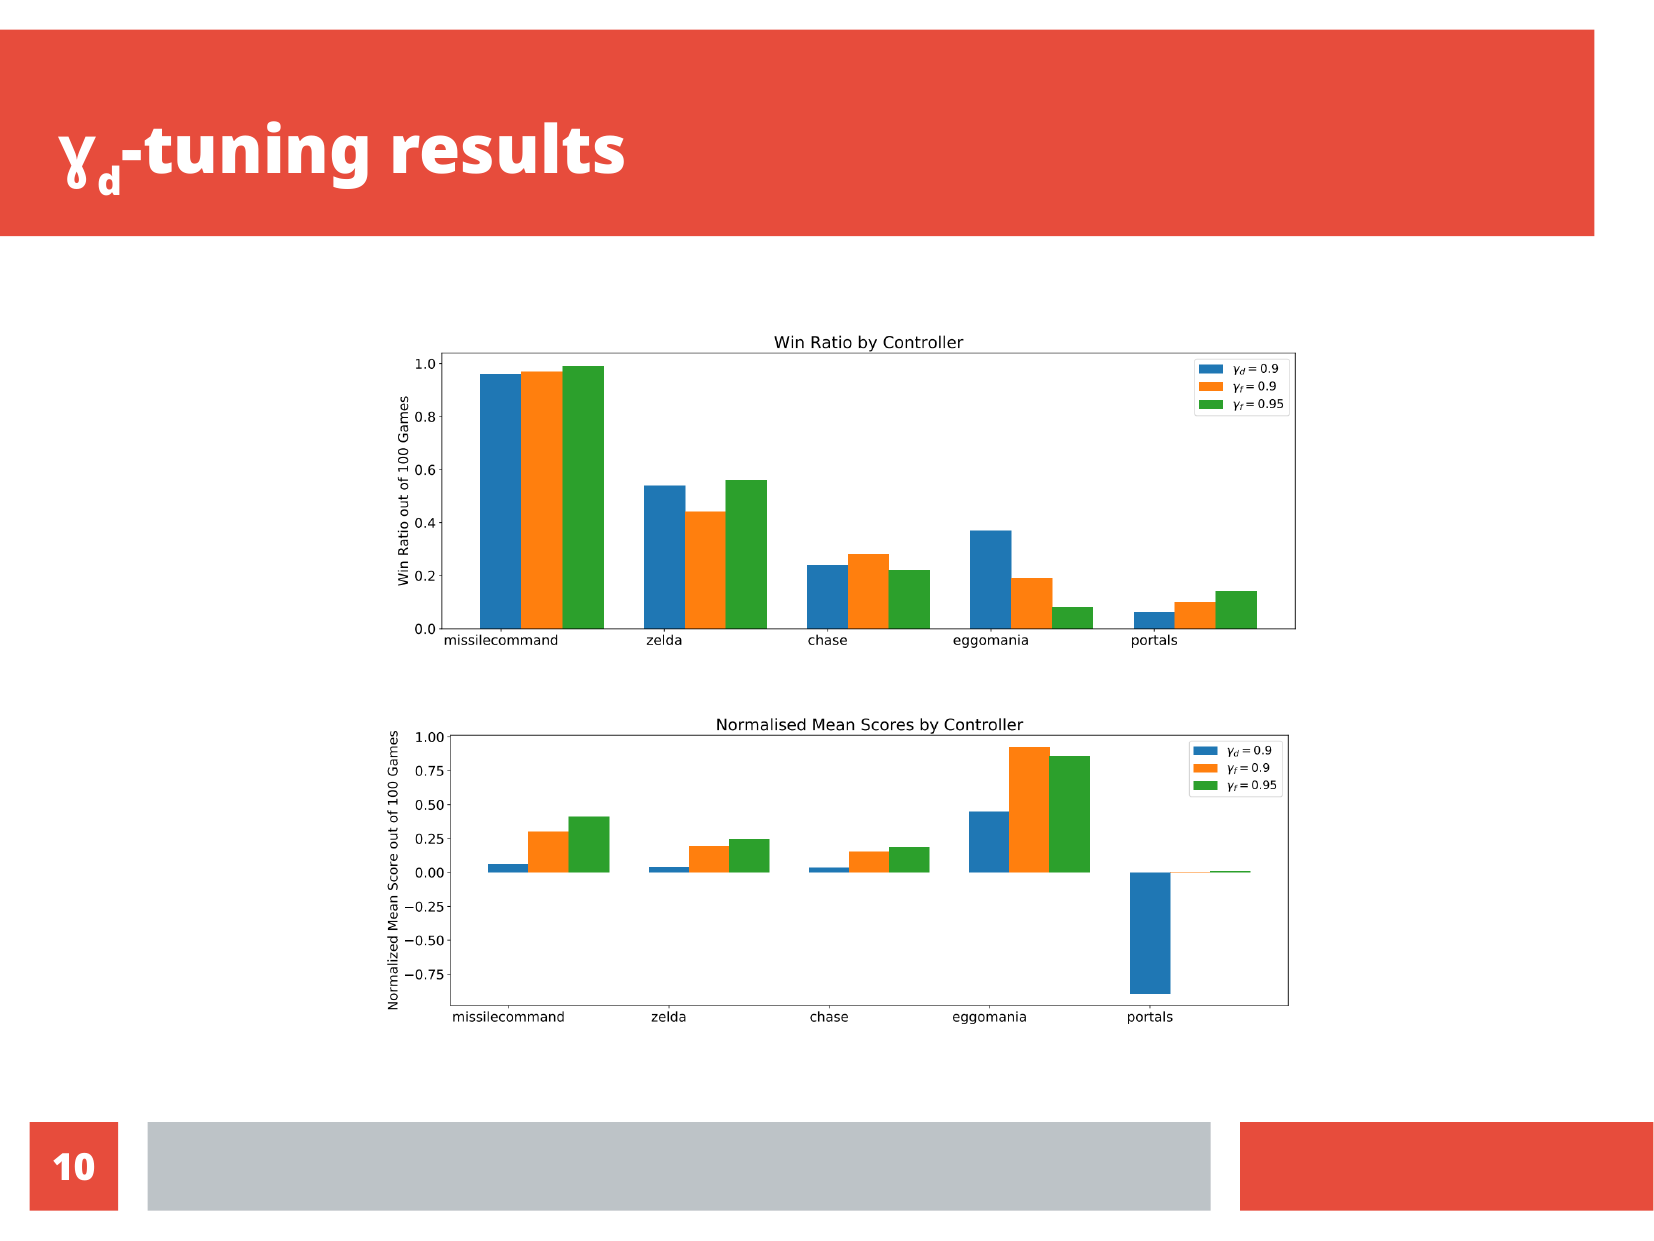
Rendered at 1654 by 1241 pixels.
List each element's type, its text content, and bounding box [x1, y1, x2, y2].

title ɣd-tuning results [59, 59, 1595, 207]
picture [315, 692, 1396, 1051]
picture [304, 309, 1405, 674]
